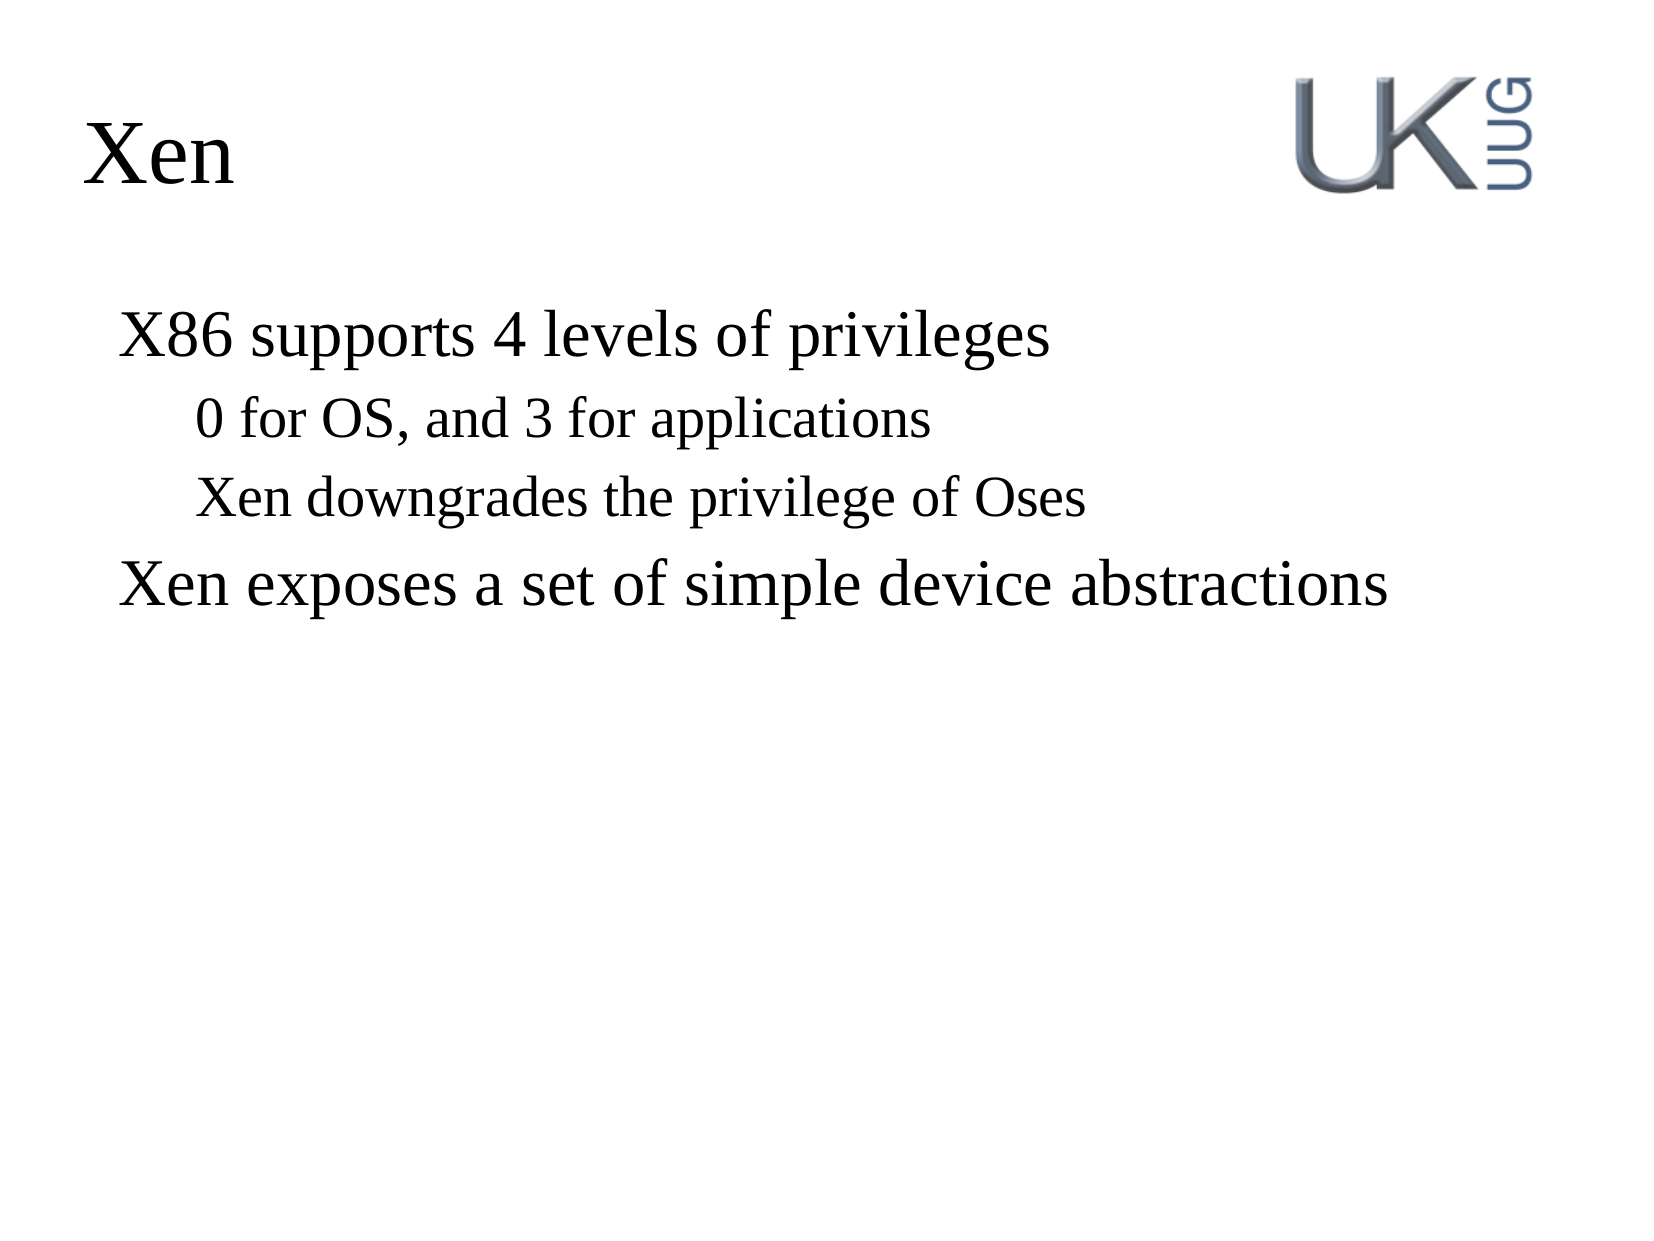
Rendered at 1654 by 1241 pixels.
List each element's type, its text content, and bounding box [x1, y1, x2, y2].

title Xen [82, 57, 1571, 249]
list X86 supports 4 levels of privileges 0 for OS, and 3 for applications Xen downgrades the privilege of Oses Xen exposes a set of simple device abstractions [86, 289, 1626, 1226]
